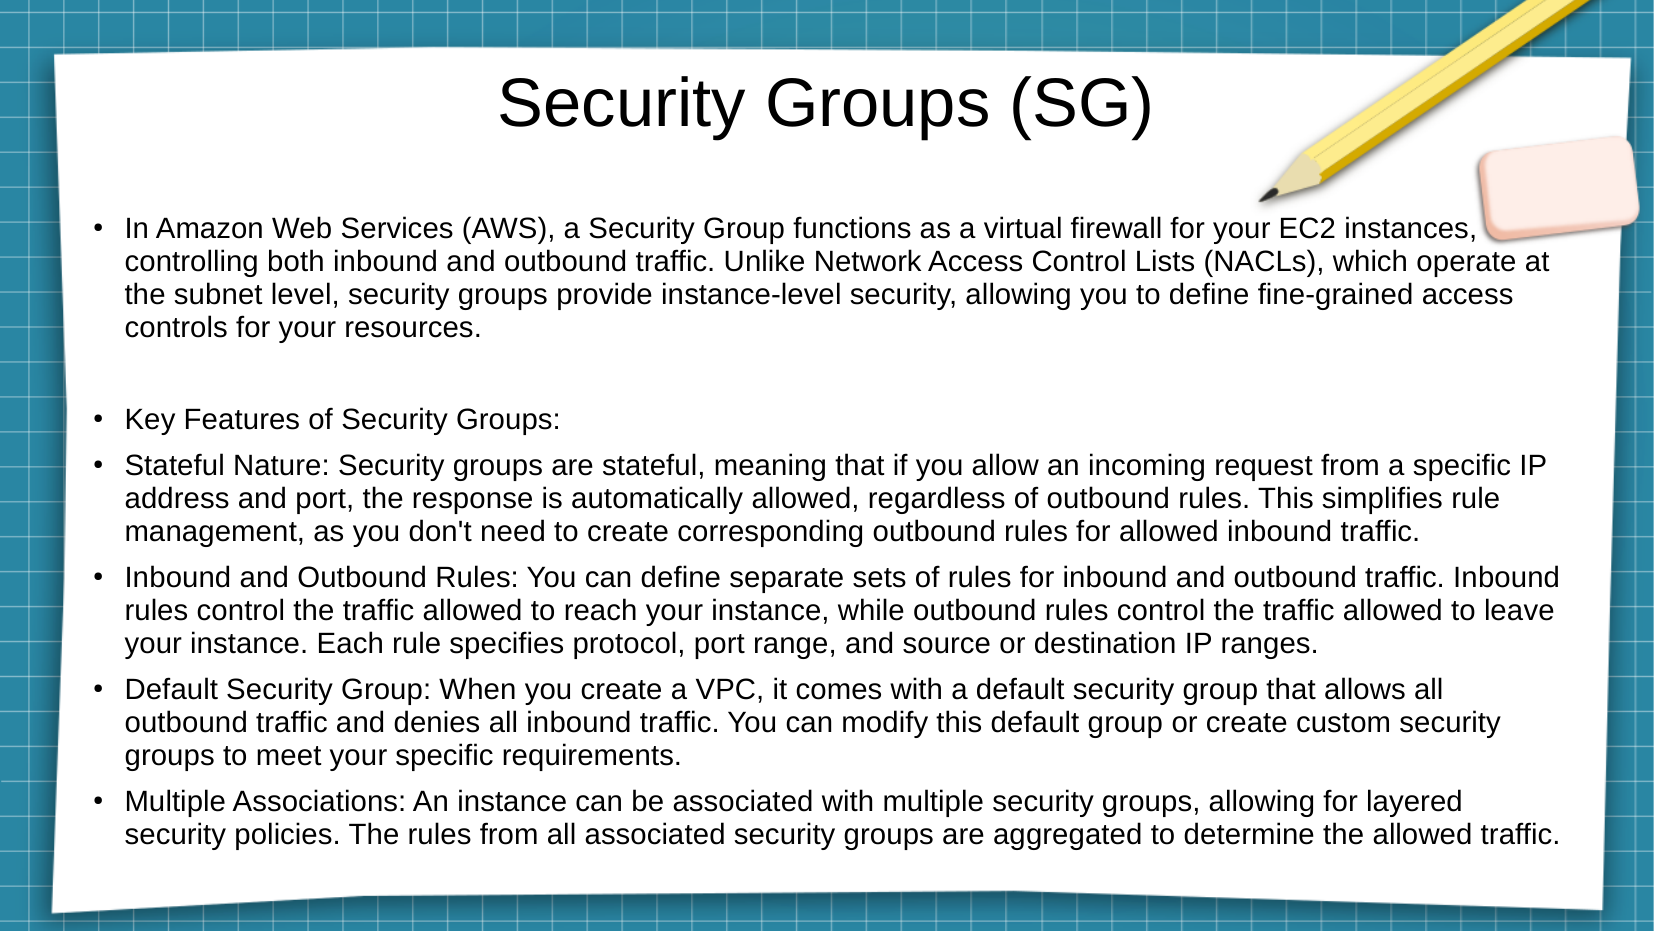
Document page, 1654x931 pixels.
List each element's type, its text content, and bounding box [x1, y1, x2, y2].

title Security Groups (SG) [82, 25, 1571, 181]
list In Amazon Web Services (AWS), a Security Group functions as a virtual firewall for your EC2 instances, controlling both inbound and outbound traffic. Unlike Network Access Control Lists (NACLs), which operate at the subnet level, security groups provide instance-level security, allowing you to define fine-grained access controls for your resources. Key Features of Security Groups: Stateful Nature: Security groups are stateful, meaning that if you allow an incoming request from a specific IP address and port, the response is automatically allowed, regardless of outbound rules. This simplifies rule management, as you don't need to create corresponding outbound rules for allowed inbound traffic. Inbound and Outbound Rules: You can define separate sets of rules for inbound and outbound traffic. Inbound rules control the traffic allowed to reach your instance, while outbound rules control the traffic allowed to leave your instance. Each rule specifies protocol, port range, and source or destination IP ranges. Default Security Group: When you create a VPC, it comes with a default security group that allows all outbound traffic and denies all inbound traffic. You can modify this default group or create custom security groups to meet your specific requirements. Multiple Associations: An instance can be associated with multiple security groups, allowing for layered security policies. The rules from all associated security groups are aggregated to determine the allowed traffic. [82, 211, 1571, 918]
picture [0, 0, 1654, 931]
